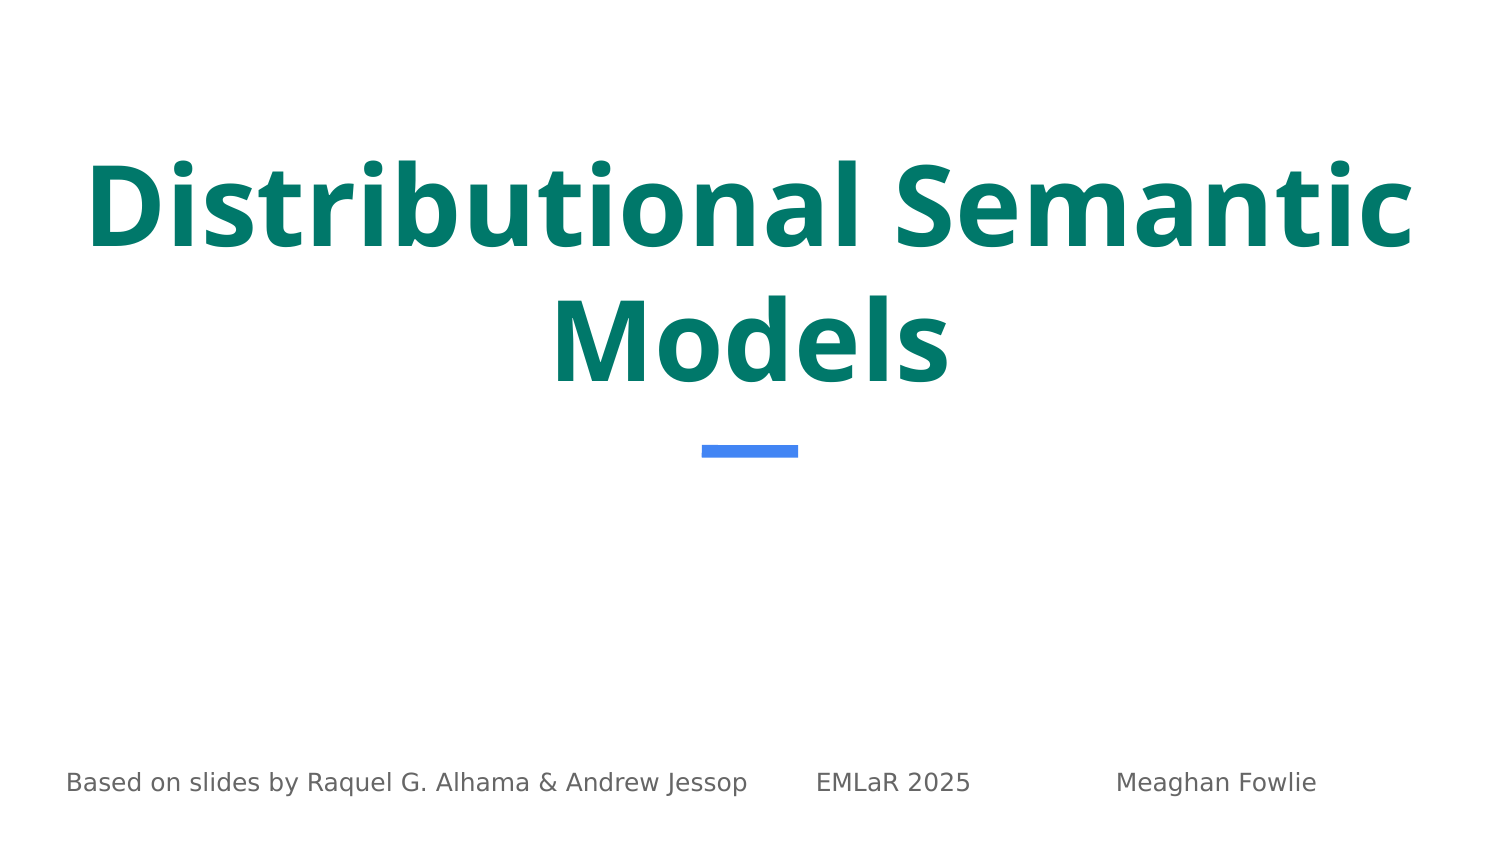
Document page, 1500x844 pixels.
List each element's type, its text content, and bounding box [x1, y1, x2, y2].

title Distributional Semantic Models [51, 97, 1449, 419]
